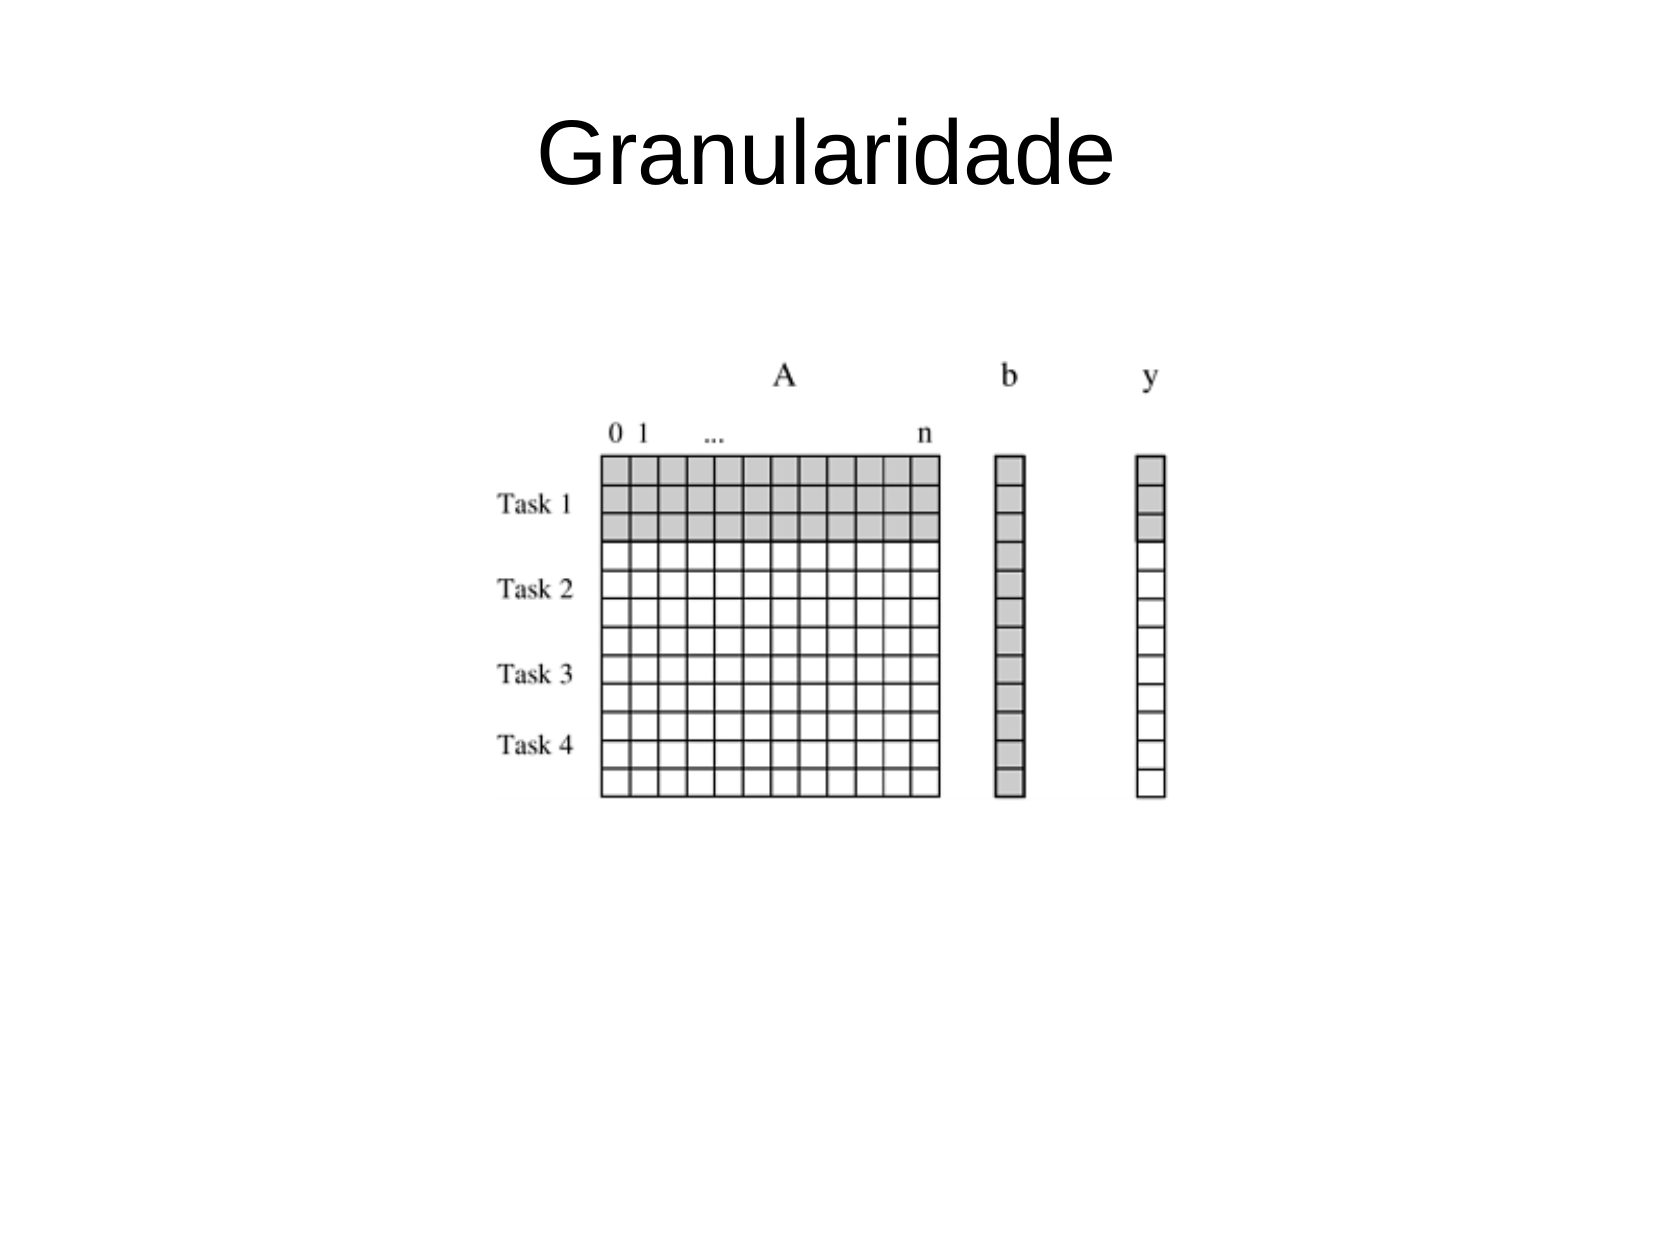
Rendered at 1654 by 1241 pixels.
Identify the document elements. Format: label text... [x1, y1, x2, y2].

title Granularidade [82, 49, 1571, 257]
picture [468, 341, 1189, 813]
